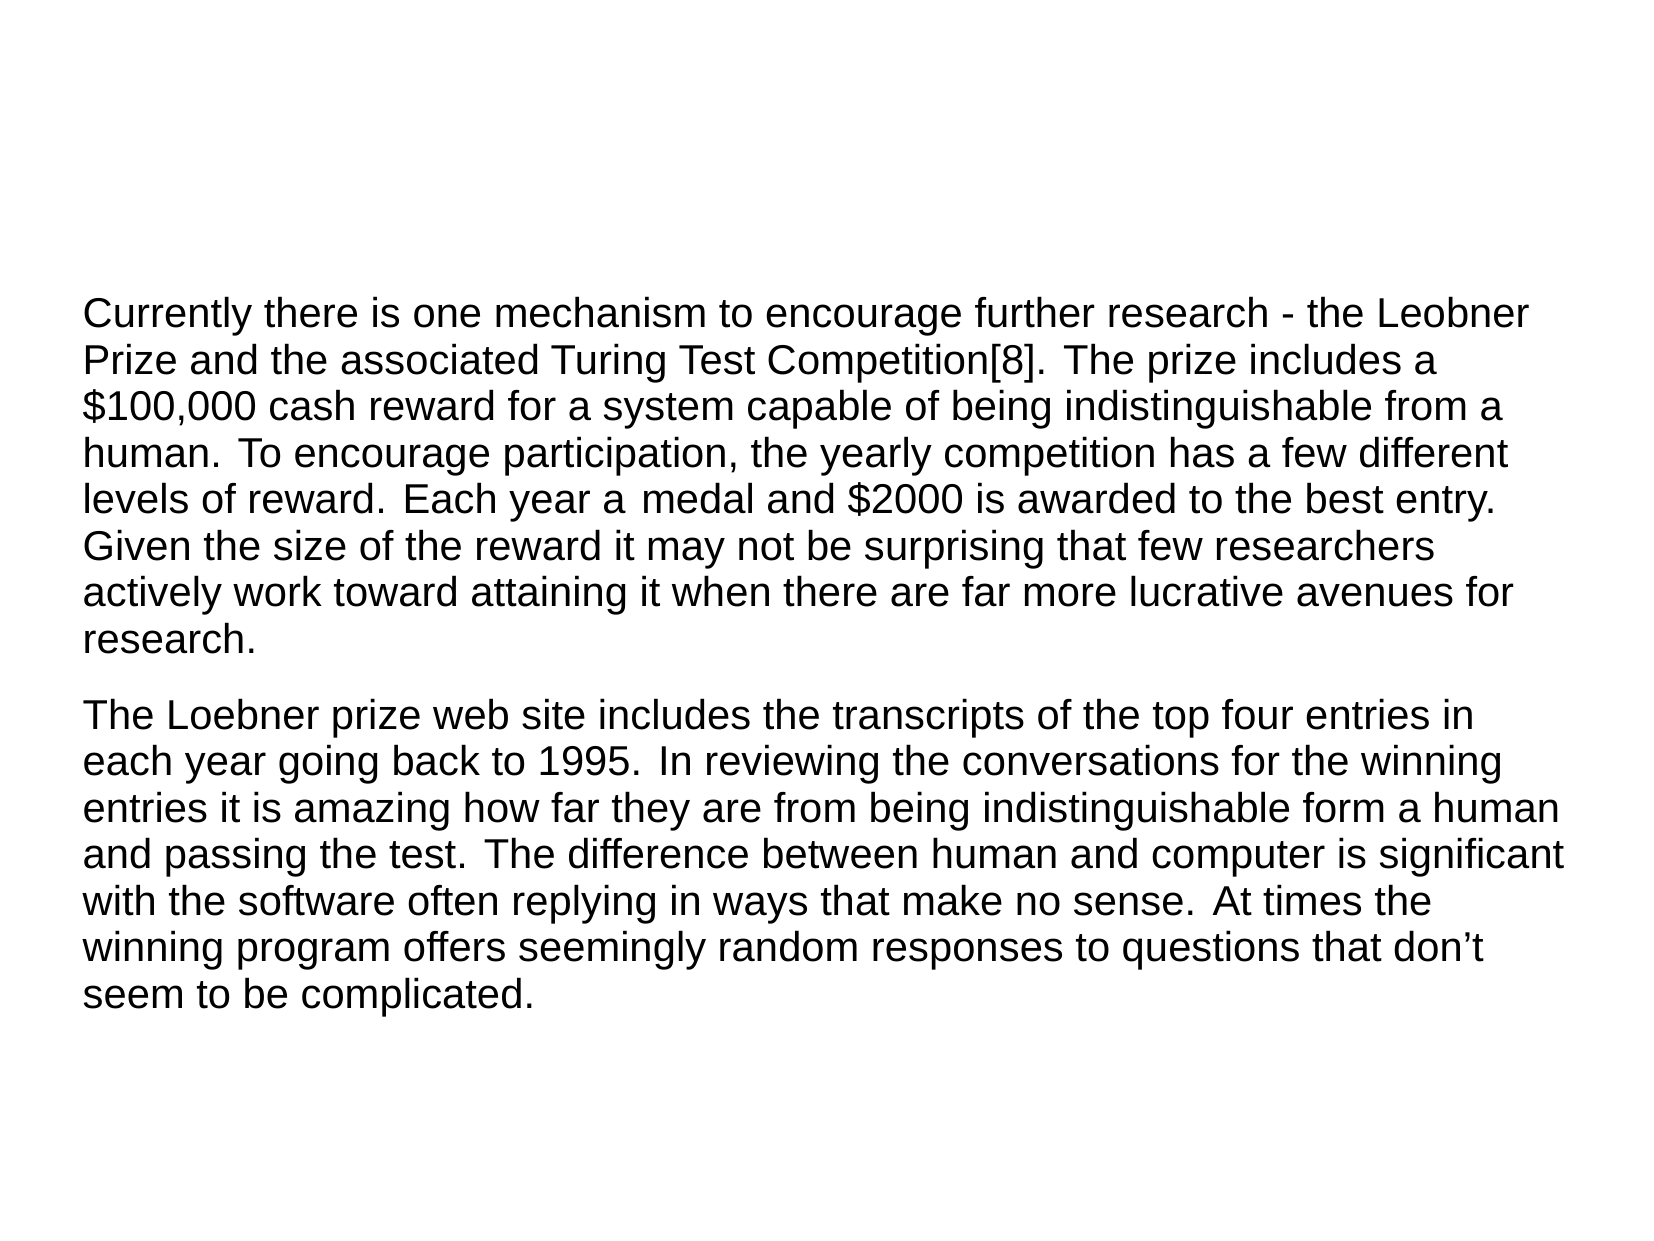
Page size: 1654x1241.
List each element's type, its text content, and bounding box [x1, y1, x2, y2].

list Currently there is one mechanism to encourage further research - the Leobner Prize and the associated Turing Test Competition[8]. The prize includes a $100,000 cash reward for a system capable of being indistinguishable from a human. To encourage participation, the yearly competition has a few different levels of reward. Each year a medal and $2000 is awarded to the best entry. Given the size of the reward it may not be surprising that few researchers actively work toward attaining it when there are far more lucrative avenues for research. The Loebner prize web site includes the transcripts of the top four entries in each year going back to 1995. In reviewing the conversations for the winning entries it is amazing how far they are from being indistinguishable form a human and passing the test. The difference between human and computer is significant with the software often replying in ways that make no sense. At times the winning program offers seemingly random responses to questions that don’t seem to be complicated. [82, 290, 1571, 1109]
